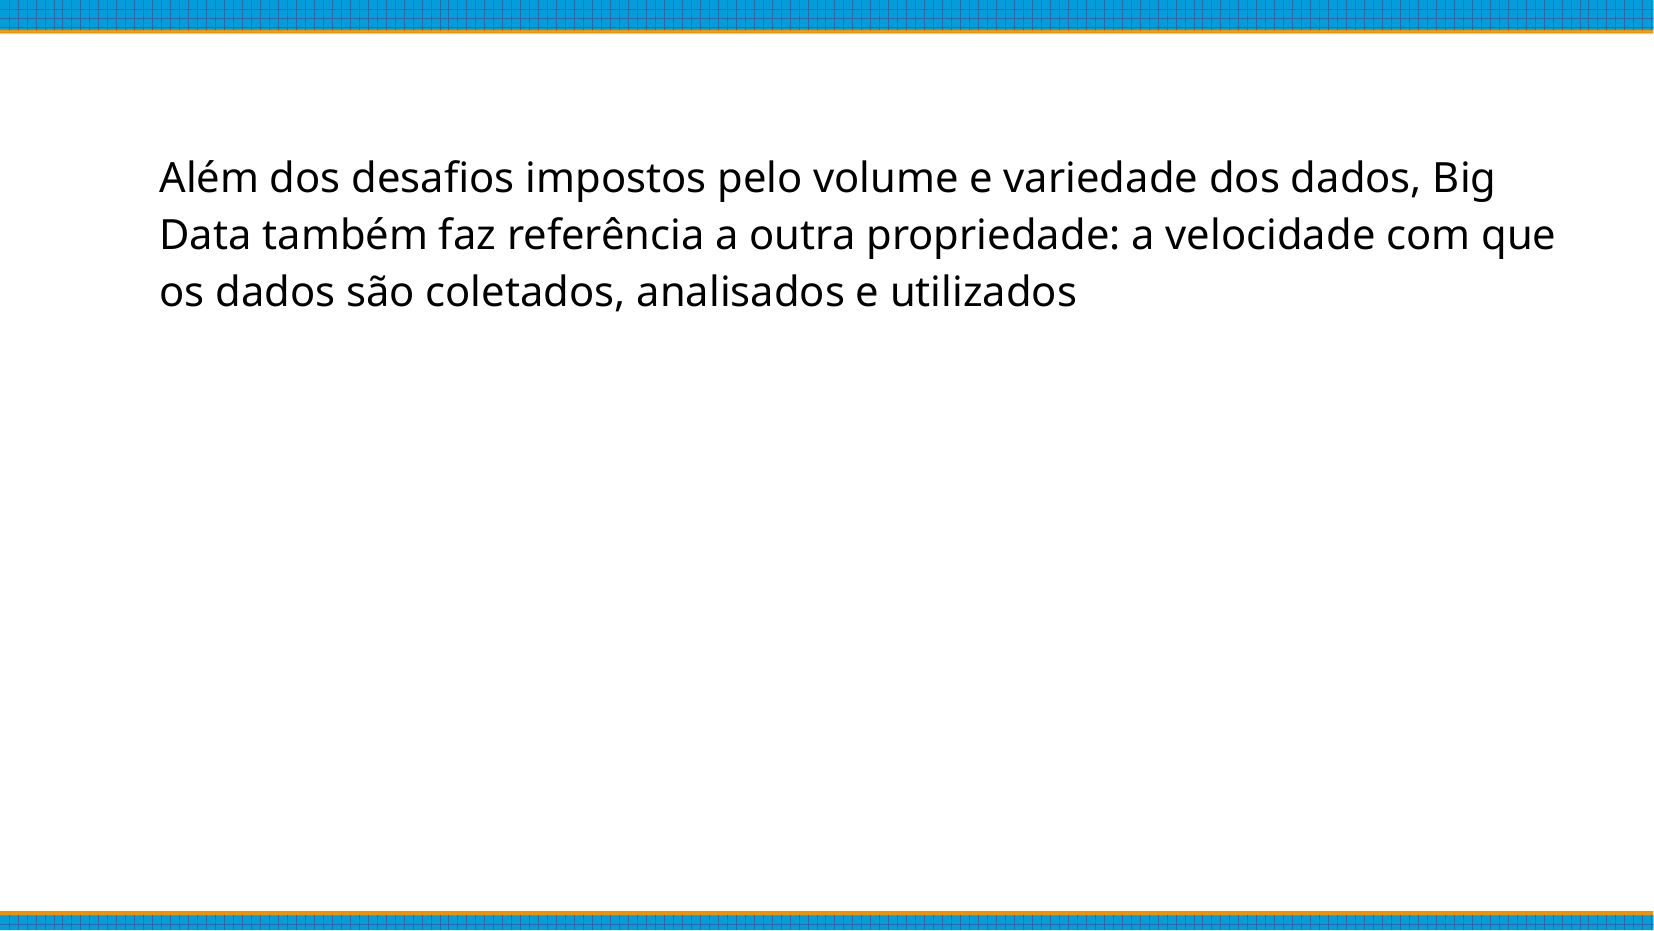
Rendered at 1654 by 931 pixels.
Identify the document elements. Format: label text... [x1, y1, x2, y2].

list Além dos desafios impostos pelo volume e variedade dos dados, Big Data também faz referência a outra propriedade: a velocidade com que os dados são coletados, analisados e utilizados [88, 147, 1565, 813]
